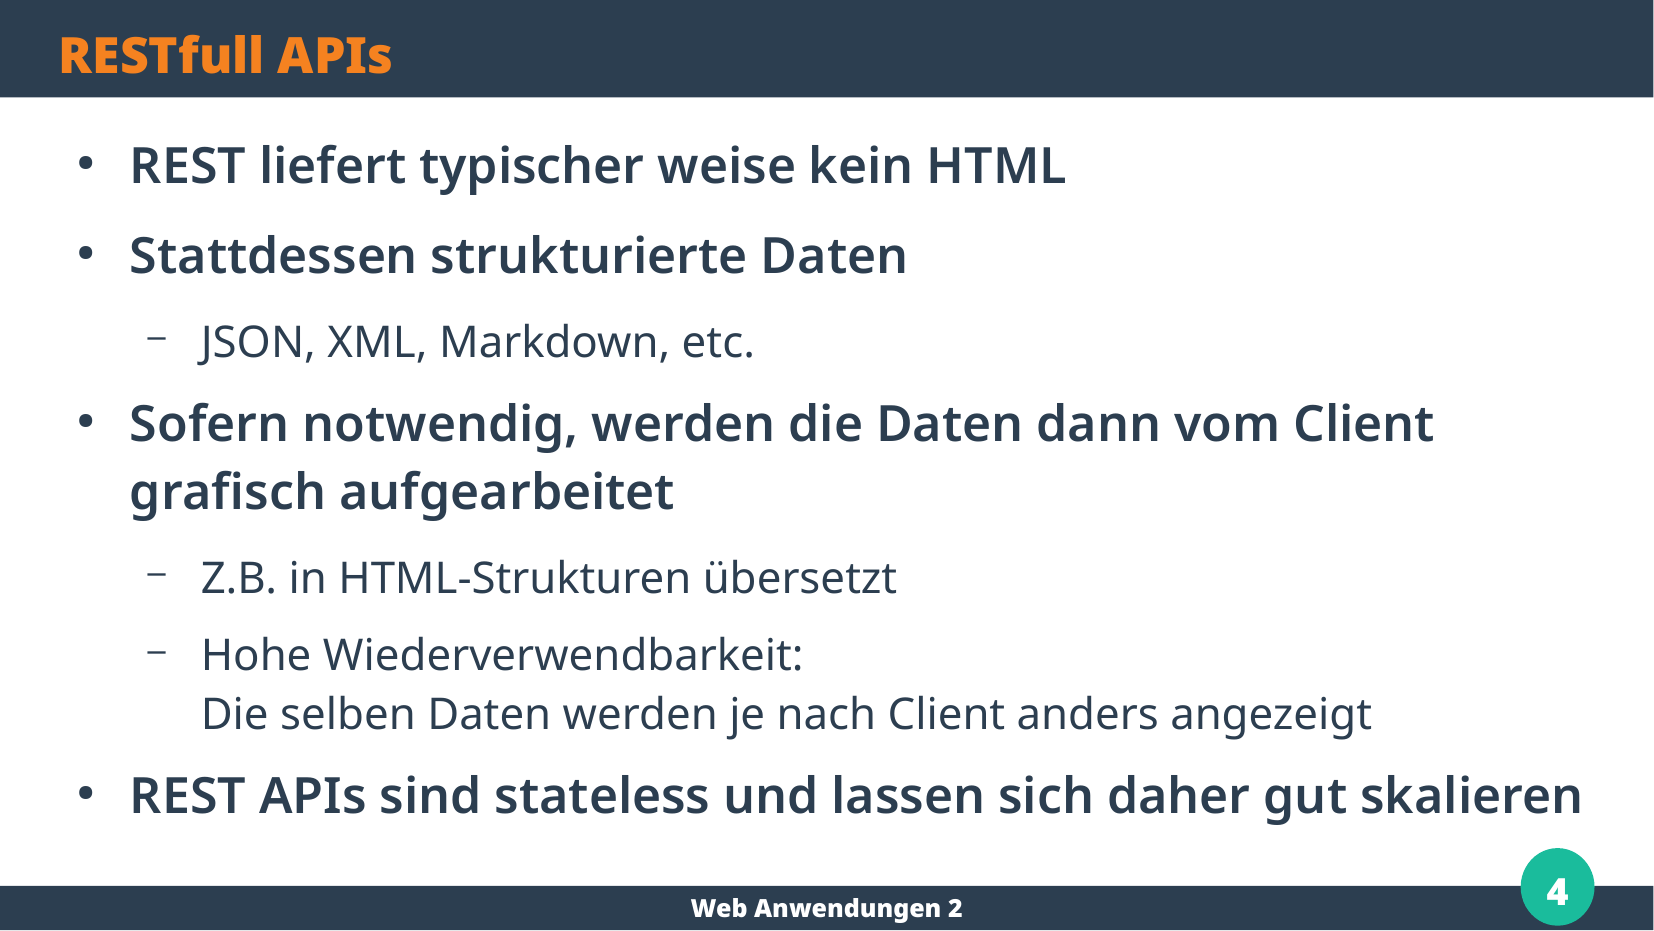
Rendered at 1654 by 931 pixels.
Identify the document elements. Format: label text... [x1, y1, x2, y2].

list REST liefert typischer weise kein HTML Stattdessen strukturierte Daten JSON, XML, Markdown, etc. Sofern notwendig, werden die Daten dann vom Client grafisch aufgearbeitet Z.B. in HTML-Strukturen übersetzt Hohe Wiederverwendbarkeit: Die selben Daten werden je nach Client anders angezeigt REST APIs sind stateless und lassen sich daher gut skalieren [59, 129, 1595, 864]
title RESTfull APIs [59, 8, 1595, 89]
